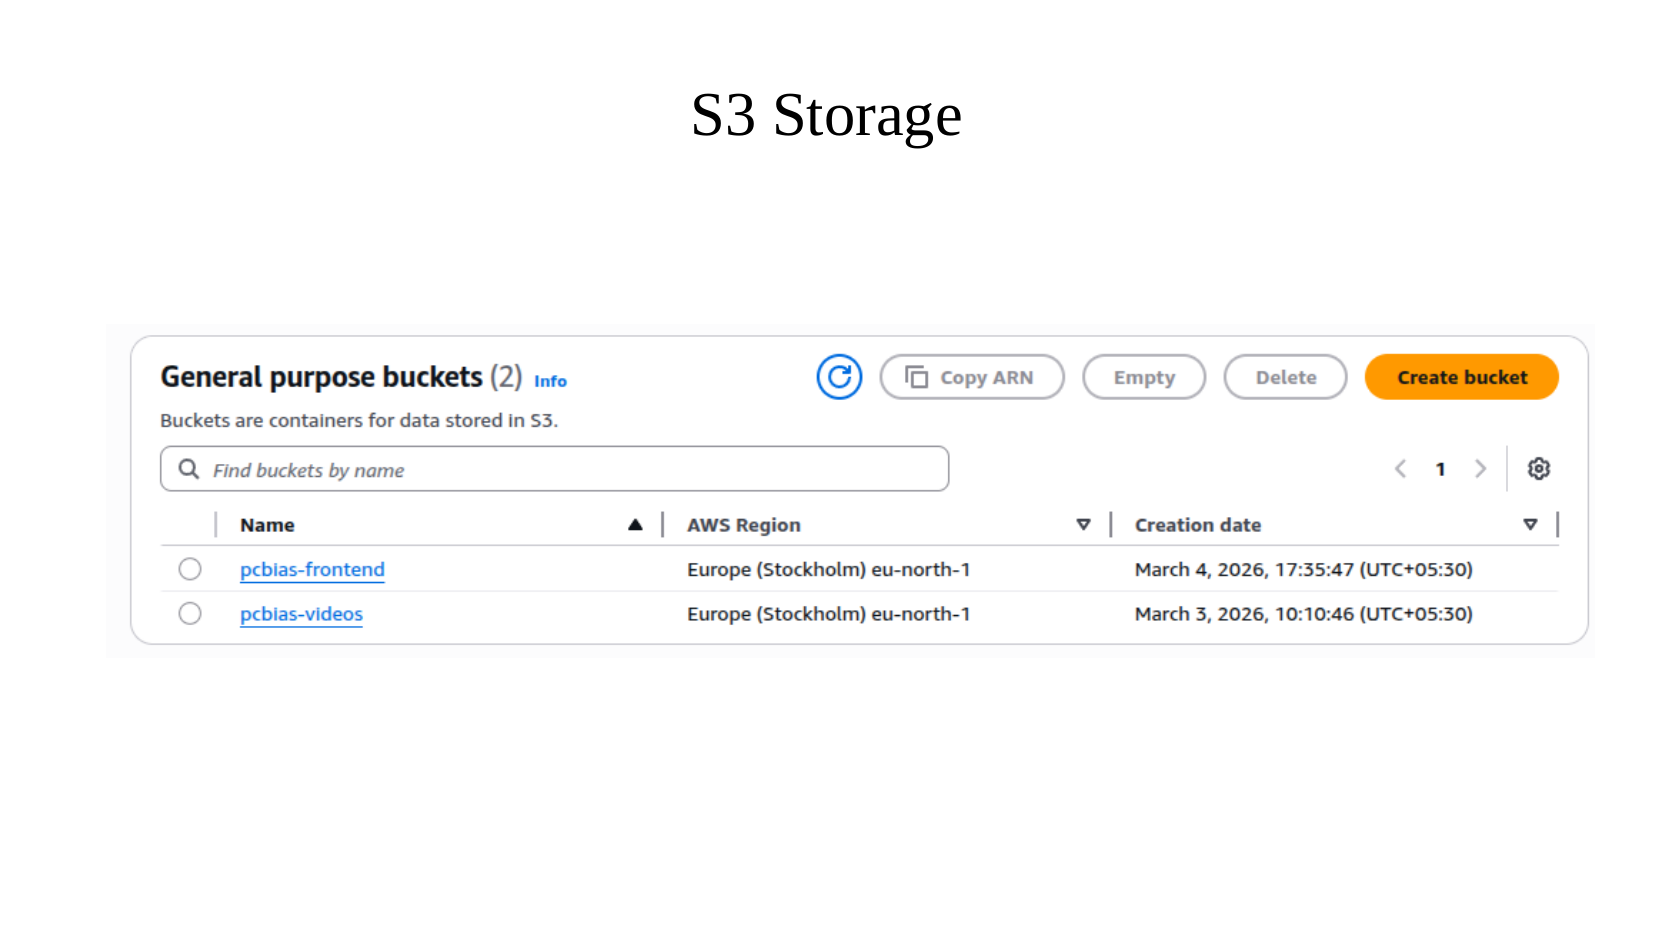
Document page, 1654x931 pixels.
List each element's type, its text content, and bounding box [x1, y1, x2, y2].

title S3 Storage [82, 37, 1571, 193]
picture [106, 324, 1595, 658]
